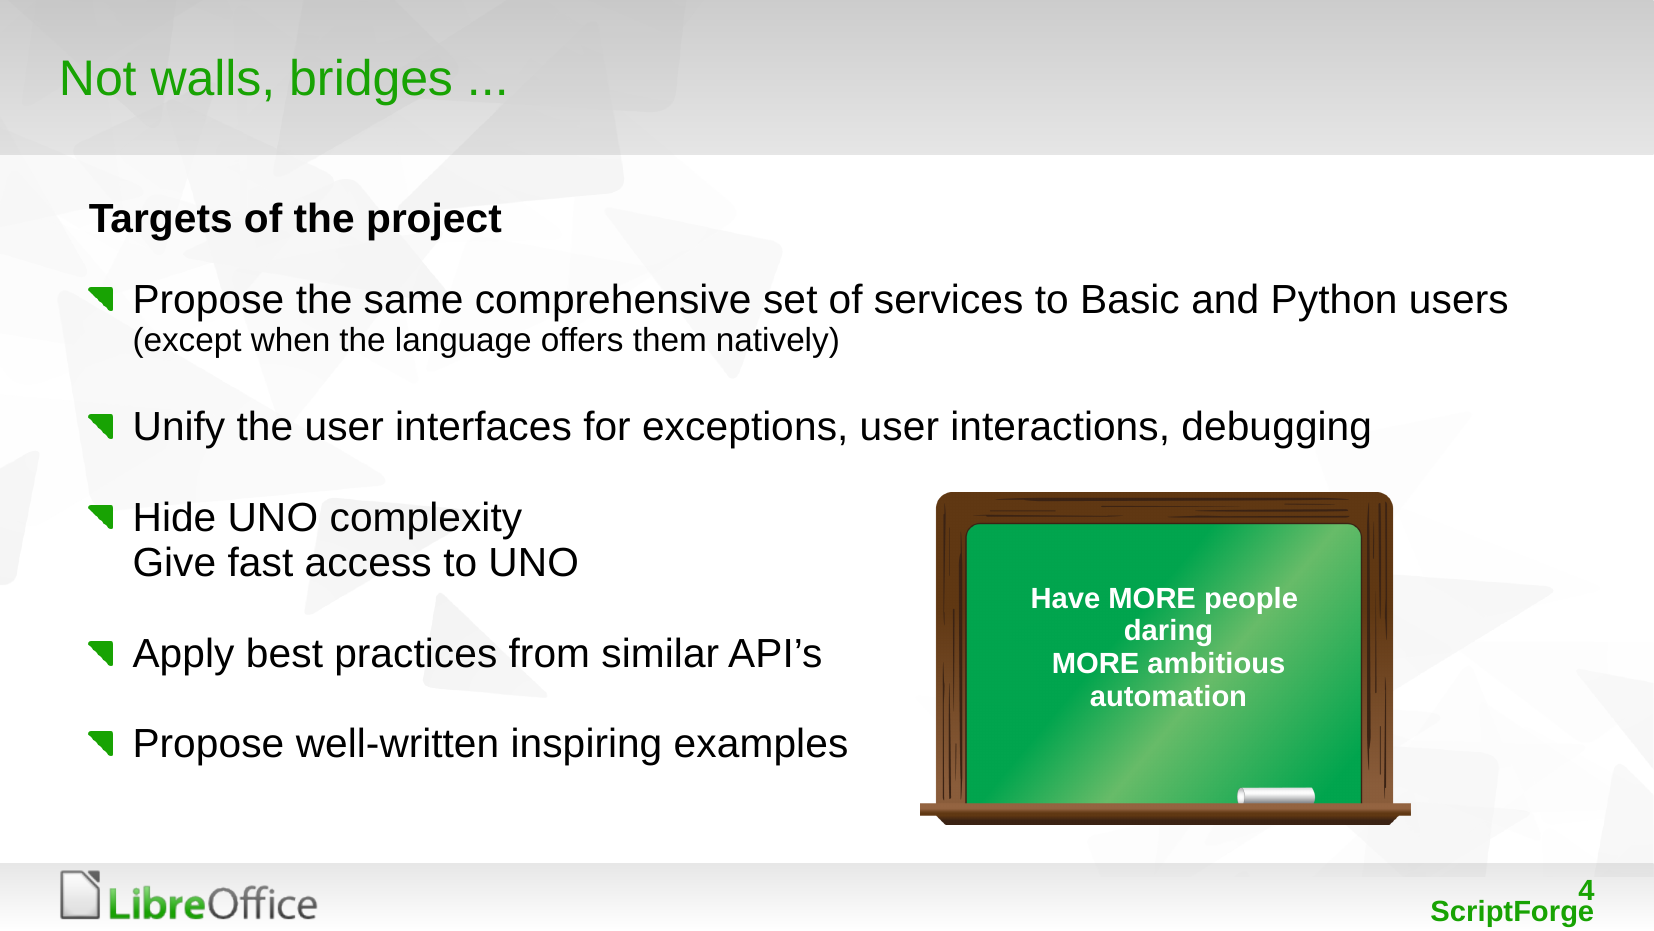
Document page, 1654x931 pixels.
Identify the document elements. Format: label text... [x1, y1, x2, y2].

picture [41, 851, 337, 931]
text_box Have MORE people daring MORE ambitious automation [944, 531, 1394, 763]
picture [915, 411, 1654, 877]
title Not walls, bridges ... [59, 22, 1595, 133]
picture [0, 0, 783, 698]
list Targets of the project Propose the same comprehensive set of services to Basic and Python users (except when the language offers them natively) Unify the user interfaces for exceptions, user interactions, debugging Hide UNO complexity Give fast access to UNO Apply best practices from similar API’s Propose well-written inspiring examples [45, 195, 1561, 825]
